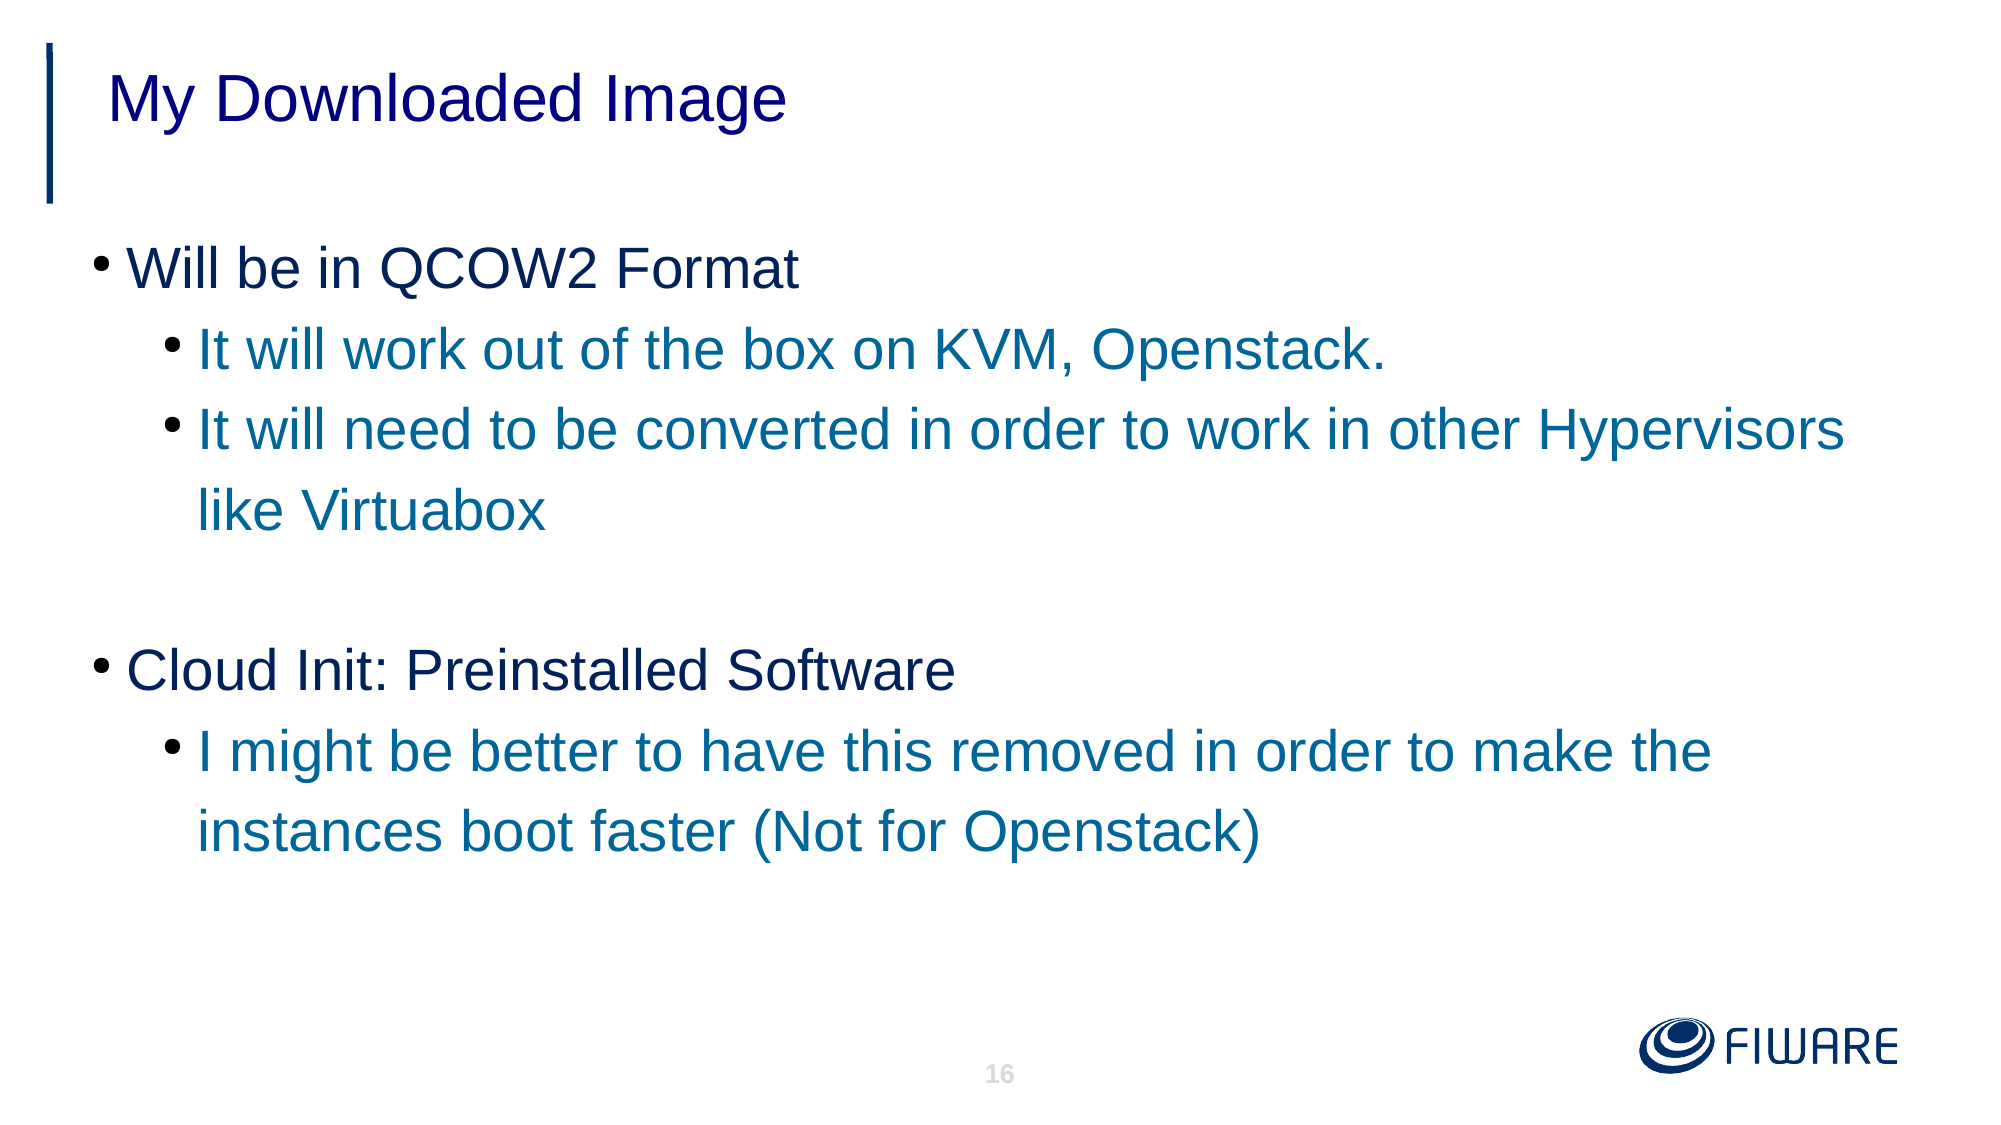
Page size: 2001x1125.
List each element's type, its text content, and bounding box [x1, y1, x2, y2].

slide_number <number> [887, 1042, 1113, 1103]
text_box Will be in QCOW2 Format It will work out of the box on KVM, Openstack. It will need to be converted in order to work in other Hypervisors like Virtuabox Cloud Init: Preinstalled Software I might be better to have this removed in order to make the instances boot faster (Not for Openstack) [76, 212, 1902, 871]
title My Downloaded Image [92, 47, 1704, 250]
picture [1635, 1012, 1905, 1077]
